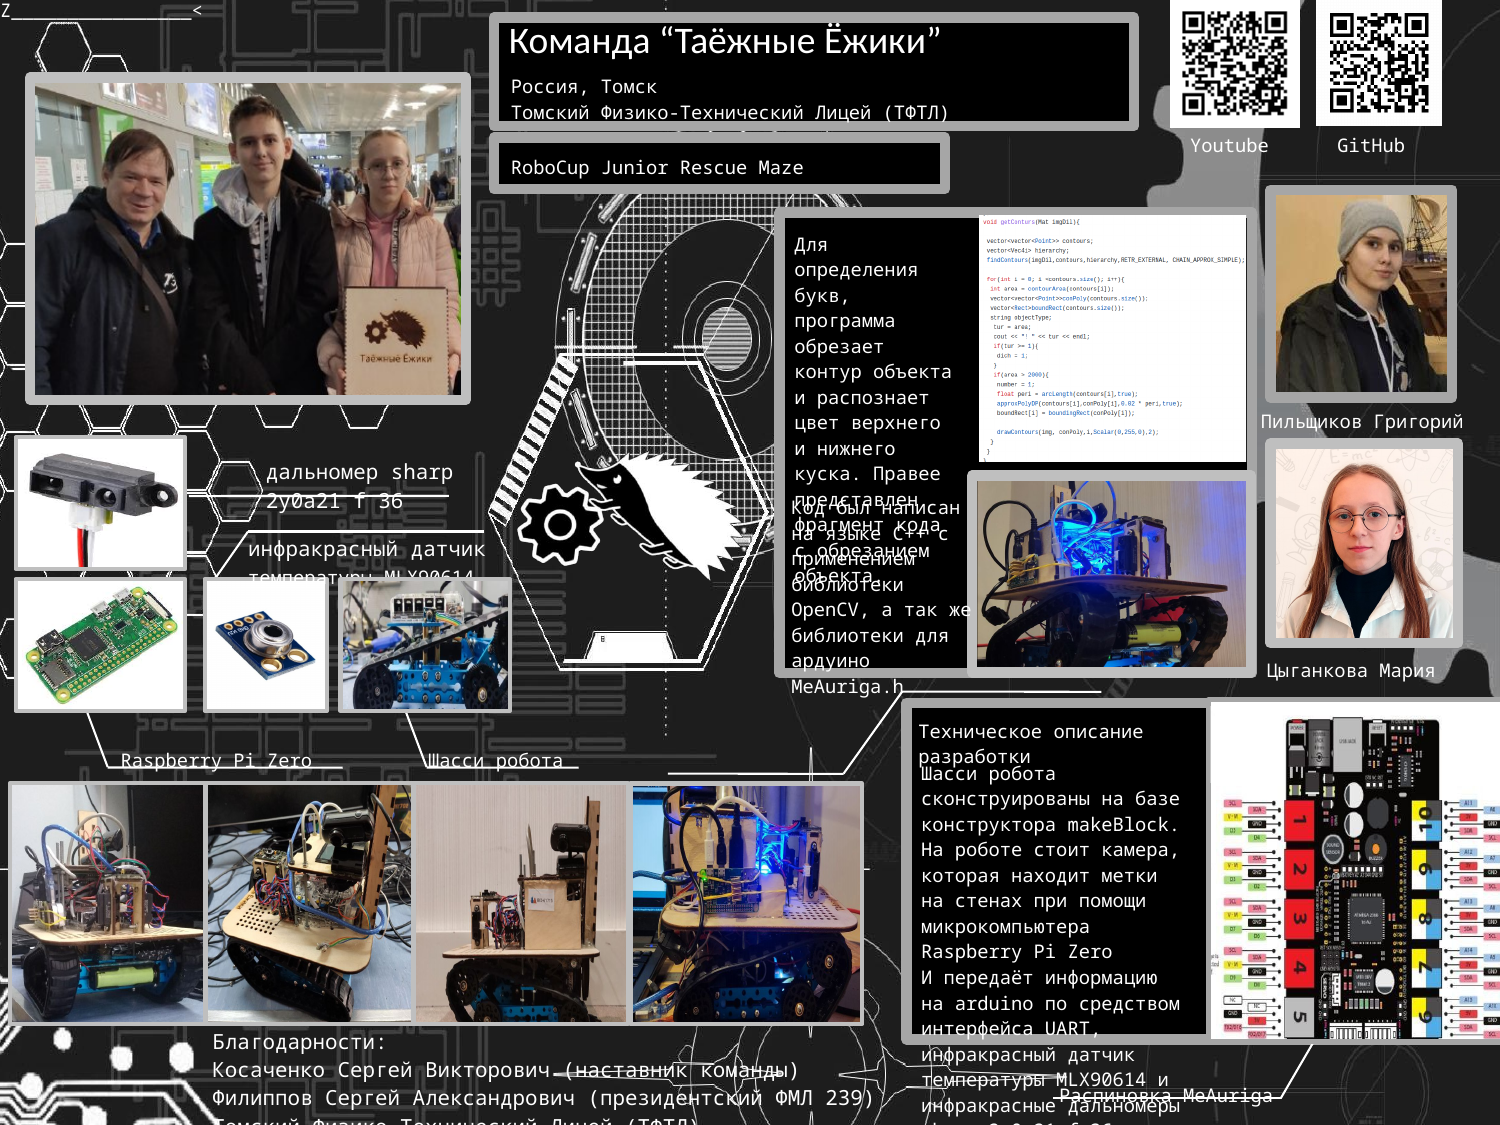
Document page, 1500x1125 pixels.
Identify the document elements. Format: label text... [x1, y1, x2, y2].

text_box Код был написан на языке C++ с применением библиотеки OpenCV, а так же библиотеки для ардуино MeAuriga.h [791, 494, 978, 686]
text_box Команда “Таёжные Ёжики” [508, 25, 1055, 66]
picture [1252, 455, 1500, 649]
picture [977, 480, 1247, 668]
text_box Распиновка MeAuriga [1044, 1074, 1293, 1107]
picture [1210, 701, 1500, 1040]
picture [1275, 455, 1453, 638]
text_box Шасси робота сконструированы на базе конструктора makeBlock. На роботе стоит камера, которая находит метки на стенах при помощи микрокомпьютера Raspberry Pi Zero И передаёт информацию на arduino по средством интерфейса UART, инфракрасный датчик температуры MLX90614 и инфракрасные дальномеры sharp 2y0a21 f 36. [906, 753, 1205, 1028]
text_box [1247, 455, 1252, 470]
text_box Youtube [1175, 125, 1294, 160]
text_box [780, 481, 967, 673]
picture [1275, 194, 1447, 393]
text_box Пильщиков Григорий [1247, 401, 1500, 455]
text_box RoboCup Junior Rescue Maze [496, 150, 1069, 180]
picture [0, 0, 1500, 1125]
text_box Raspberry Pi Zero [94, 739, 390, 774]
text_box Благодарности: Косаченко Сергей Викторович (наставник команды) Филиппов Сергей Александрович (президентский ФМЛ 239) Томский Физико-Технический Лицей (ТФТЛ) Томская Электронная Компания (ТЭК) [212, 1027, 892, 1125]
text_box [494, 18, 1134, 126]
text_box дальномер sharp 2y0a21 f 36 [265, 457, 513, 496]
text_box Россия, Томск Томский Физико-Технический Лицей (ТФТЛ) [496, 66, 1128, 150]
text_box GitHub [1322, 126, 1441, 160]
picture [979, 215, 1247, 473]
text_box [907, 703, 1206, 1039]
text_box Цыганкова Мария [1251, 649, 1500, 697]
text_box [907, 1028, 967, 1039]
text_box [969, 1028, 982, 1039]
text_box Техническое описание разработки [903, 711, 1205, 781]
text_box [780, 213, 1252, 470]
text_box Шасси робота [413, 739, 615, 793]
text_box [494, 138, 945, 189]
text_box Для определения букв, программа обрезает контур объекта и распознает цвет верхнего и нижнего куска. Правее представлен фрагмент кода с обрезанием объекта. [779, 223, 975, 481]
text_box инфракрасный датчик температуры MLX90614 [248, 534, 513, 573]
